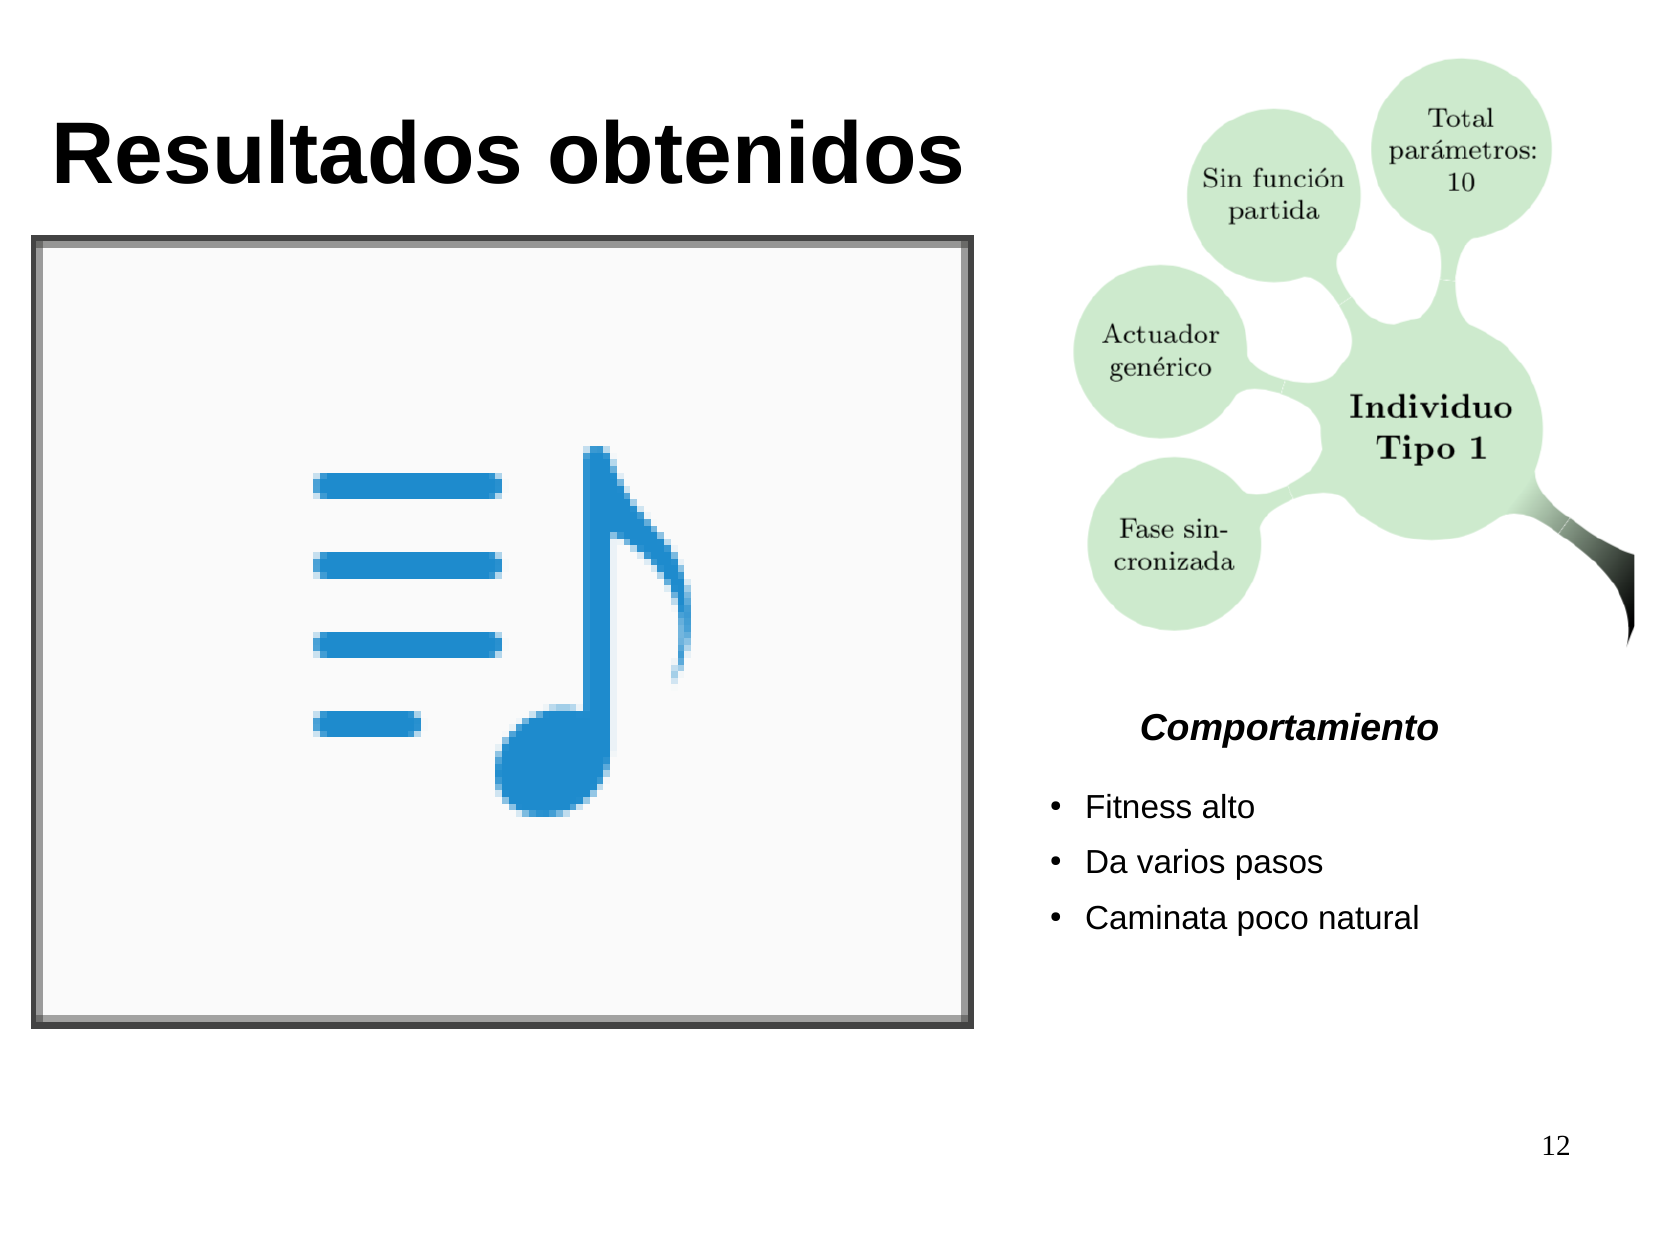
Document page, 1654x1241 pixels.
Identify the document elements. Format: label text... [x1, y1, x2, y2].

text_box Fitness alto Da varios pasos Caminata poco natural [1035, 762, 1486, 927]
title Resultados obtenidos [17, 49, 1001, 257]
picture [1034, 41, 1635, 648]
text_box [30, 234, 1246, 1030]
text_box Comportamiento [1125, 698, 1531, 756]
